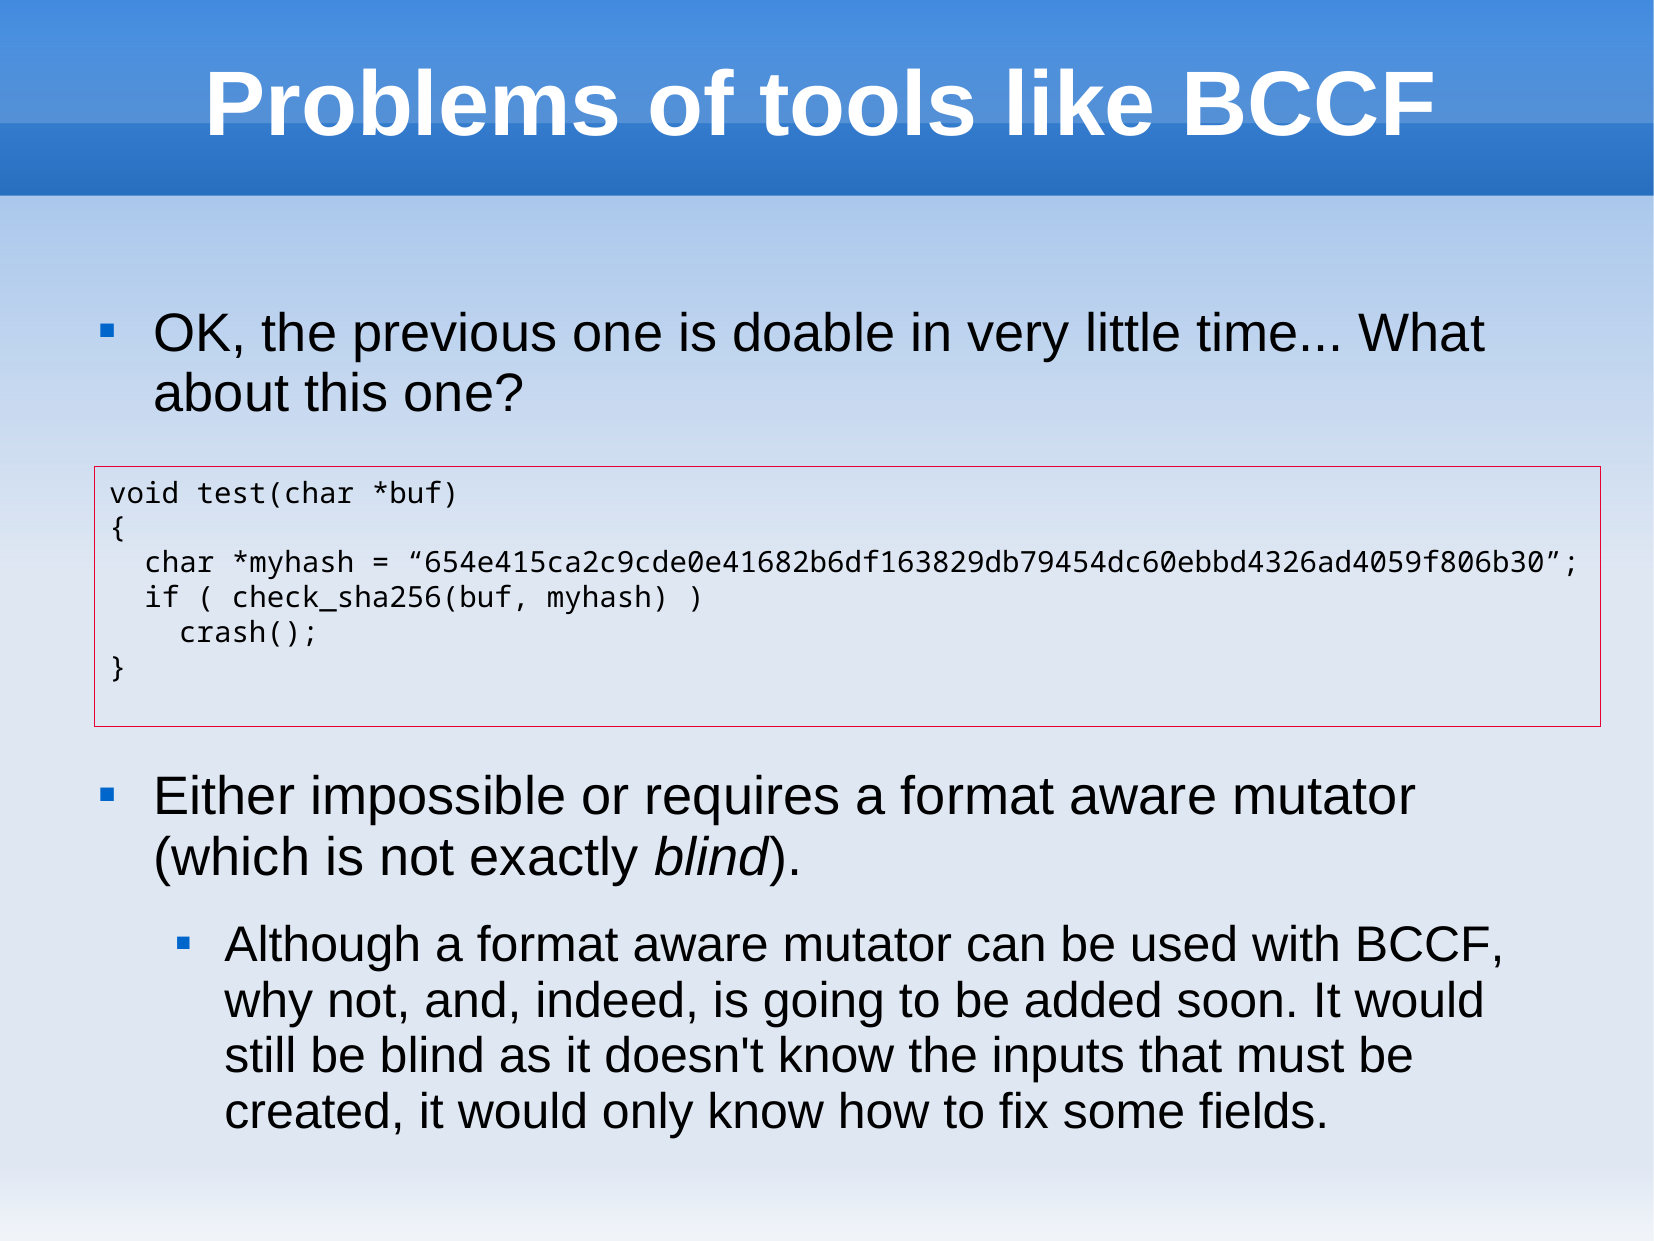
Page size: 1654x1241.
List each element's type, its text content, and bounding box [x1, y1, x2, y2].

list OK, the previous one is doable in very little time... What about this one? Either impossible or requires a format aware mutator (which is not exactly blind). Although a format aware mutator can be used with BCCF, why not, and, indeed, is going to be added soon. It would still be blind as it doesn't know the inputs that must be created, it would only know how to fix some fields. [82, 302, 1571, 1140]
title Problems of tools like BCCF [76, 0, 1565, 208]
text_box void test(char *buf) { char *myhash = “654e415ca2c9cde0e41682b6df163829db79454dc60ebbd4326ad4059f806b30”; if ( check_sha256(buf, myhash) ) crash(); } [94, 466, 1601, 727]
picture [0, 0, 1654, 1241]
